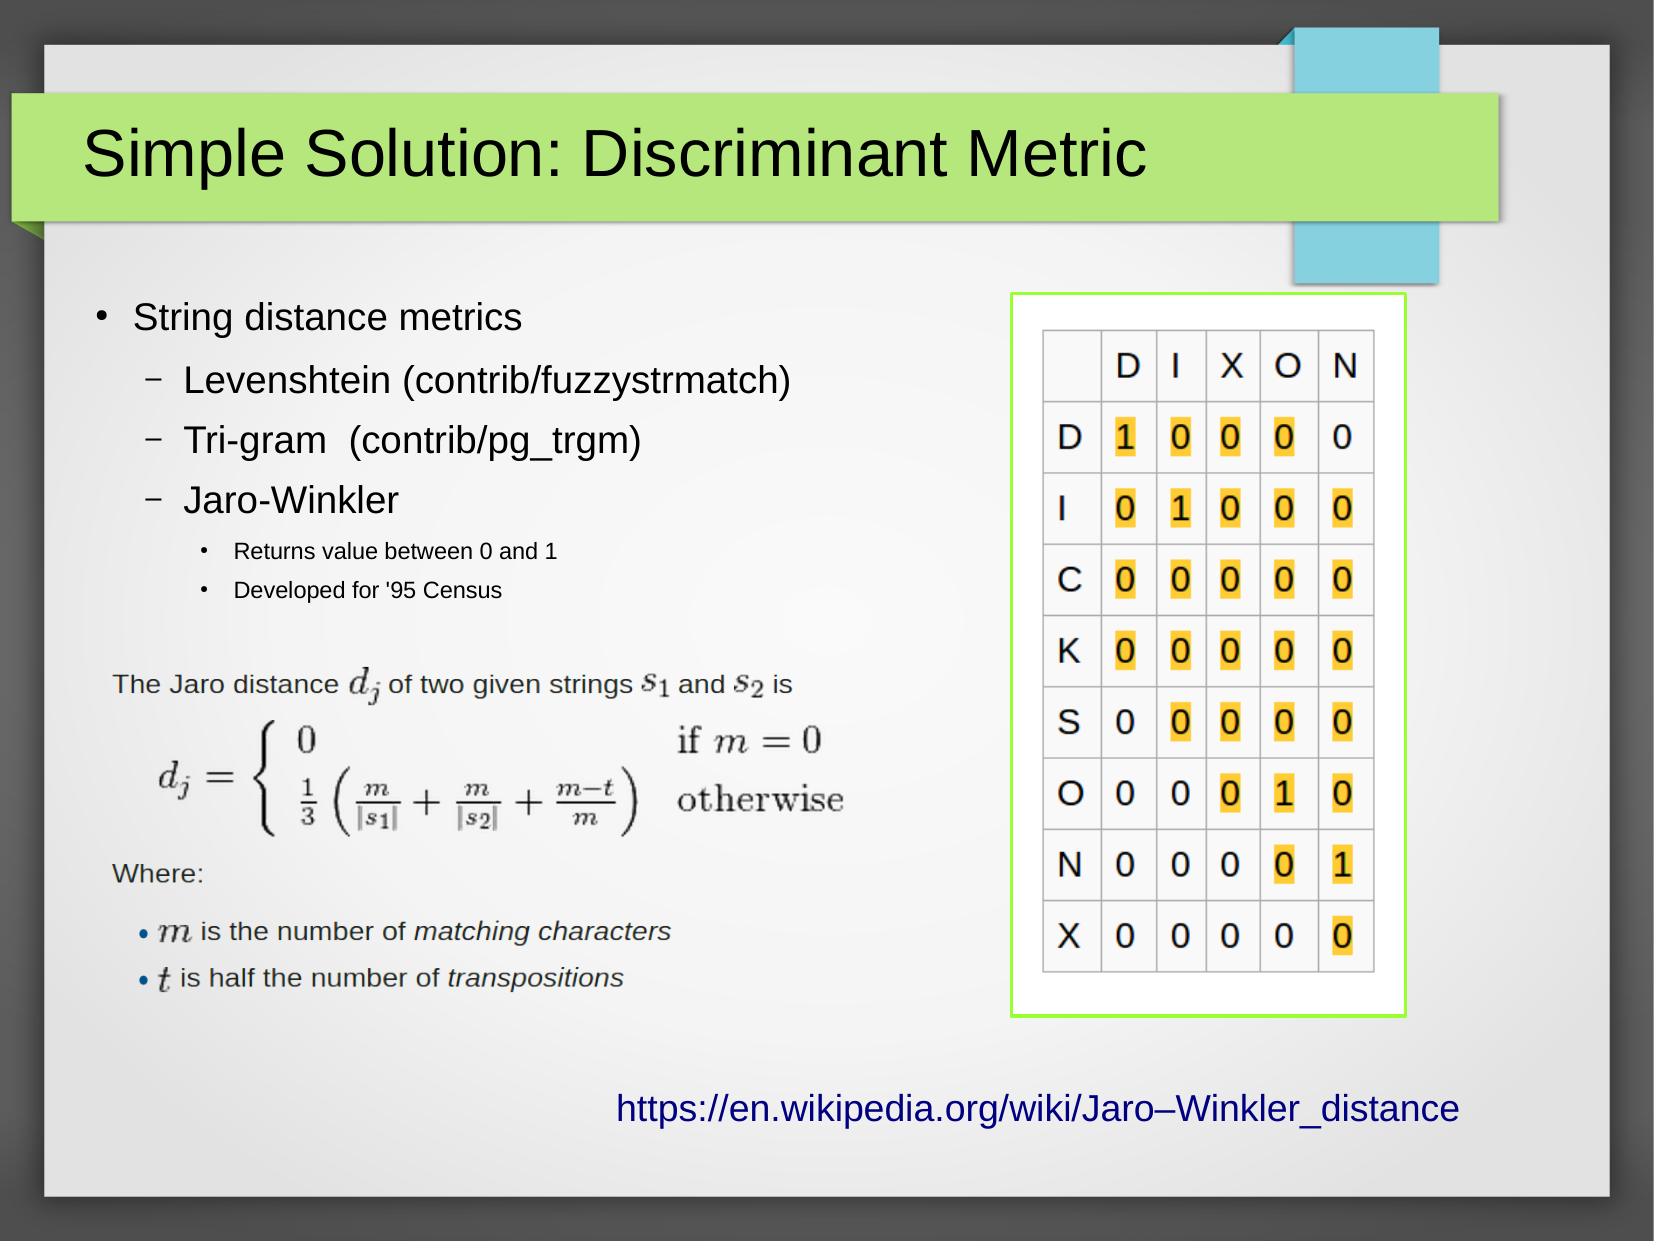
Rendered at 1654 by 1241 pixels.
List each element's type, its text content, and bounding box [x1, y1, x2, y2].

list String distance metrics Levenshtein (contrib/fuzzystrmatch) Tri-gram (contrib/pg_trgm) Jaro-Winkler Returns value between 0 and 1 Developed for '95 Census [82, 295, 809, 639]
title Simple Solution: Discriminant Metric [82, 94, 1264, 213]
picture [0, 0, 1654, 1241]
text_box https://en.wikipedia.org/wiki/Jaro–Winkler_distance [601, 1080, 1654, 1151]
